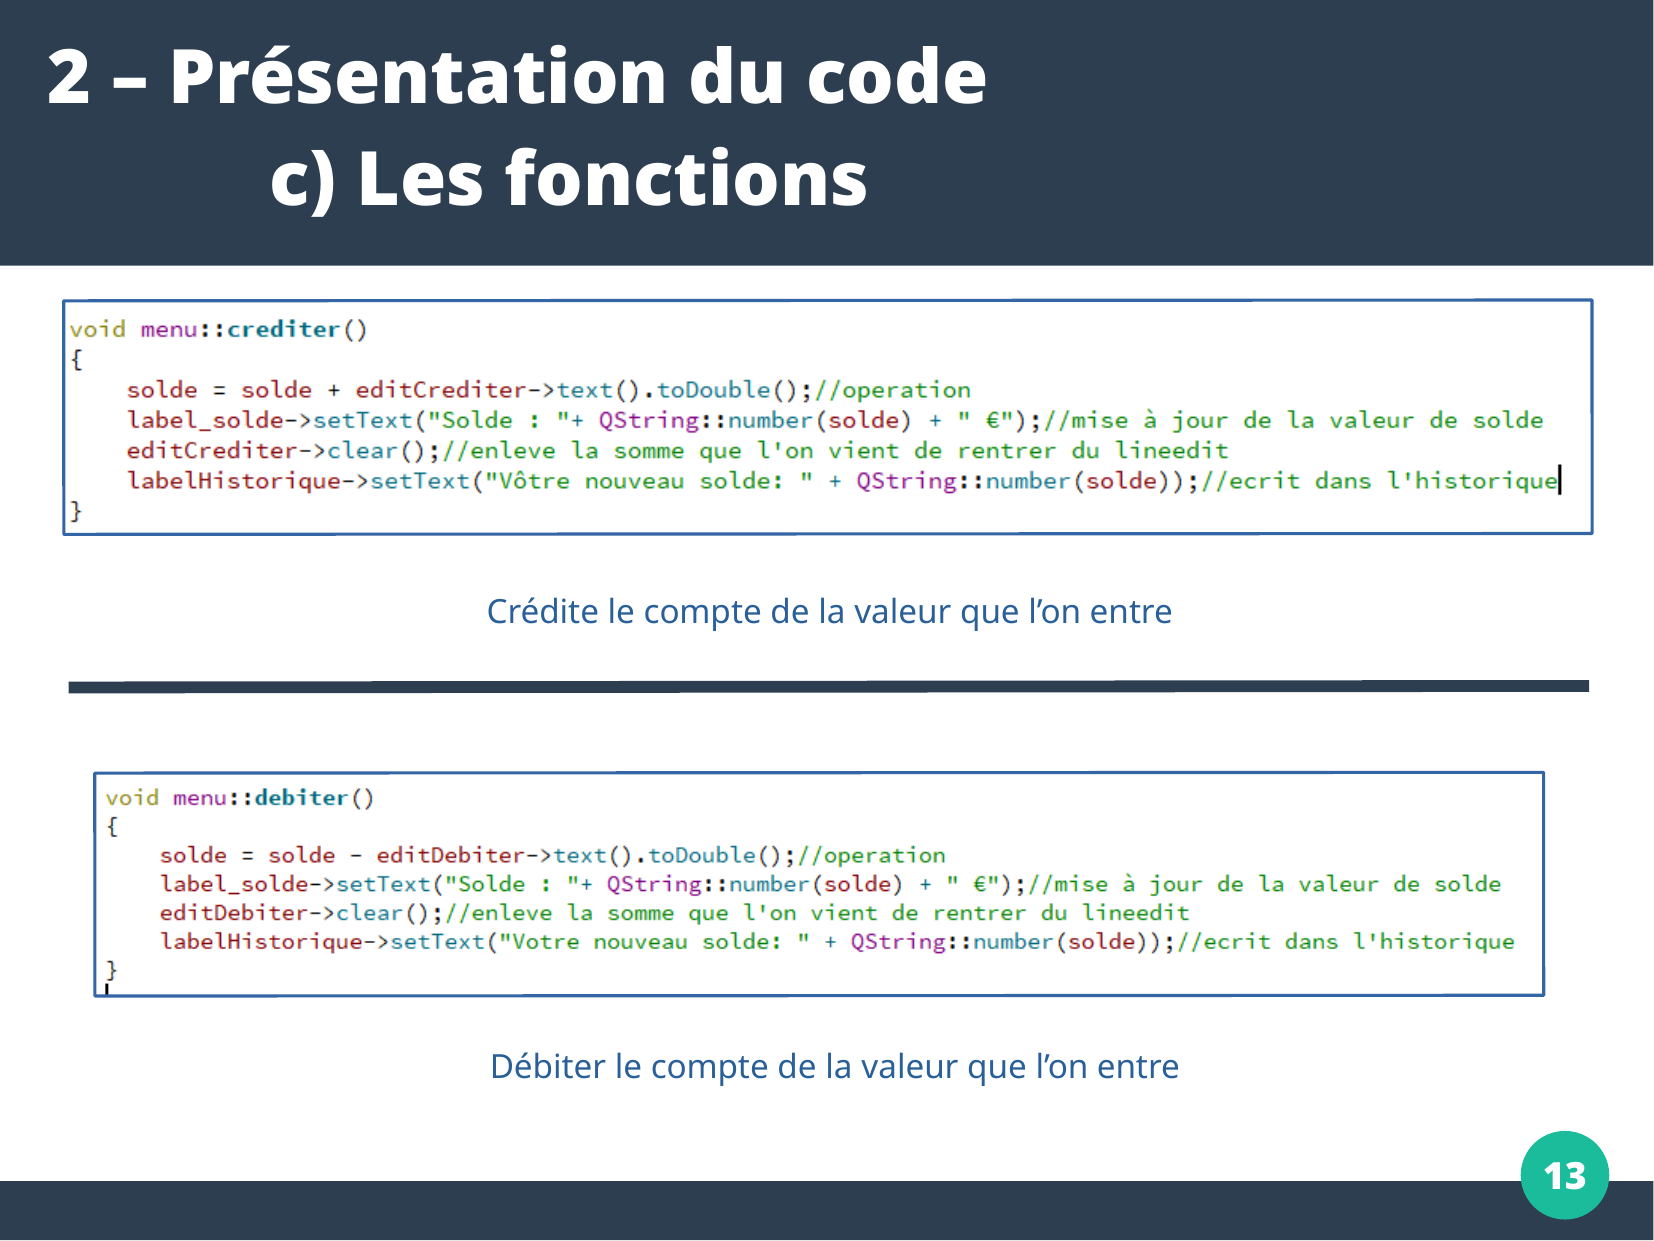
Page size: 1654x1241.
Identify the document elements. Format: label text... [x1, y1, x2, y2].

title 2 – Présentation du code c) Les fonctions [47, 31, 1584, 220]
text_box [94, 772, 1544, 997]
text_box Débiter le compte de la valeur que l’on entre [474, 1035, 1308, 1112]
text_box [63, 300, 1593, 535]
picture [63, 318, 1603, 543]
text_box Crédite le compte de la valeur que l’on entre [471, 581, 1305, 657]
